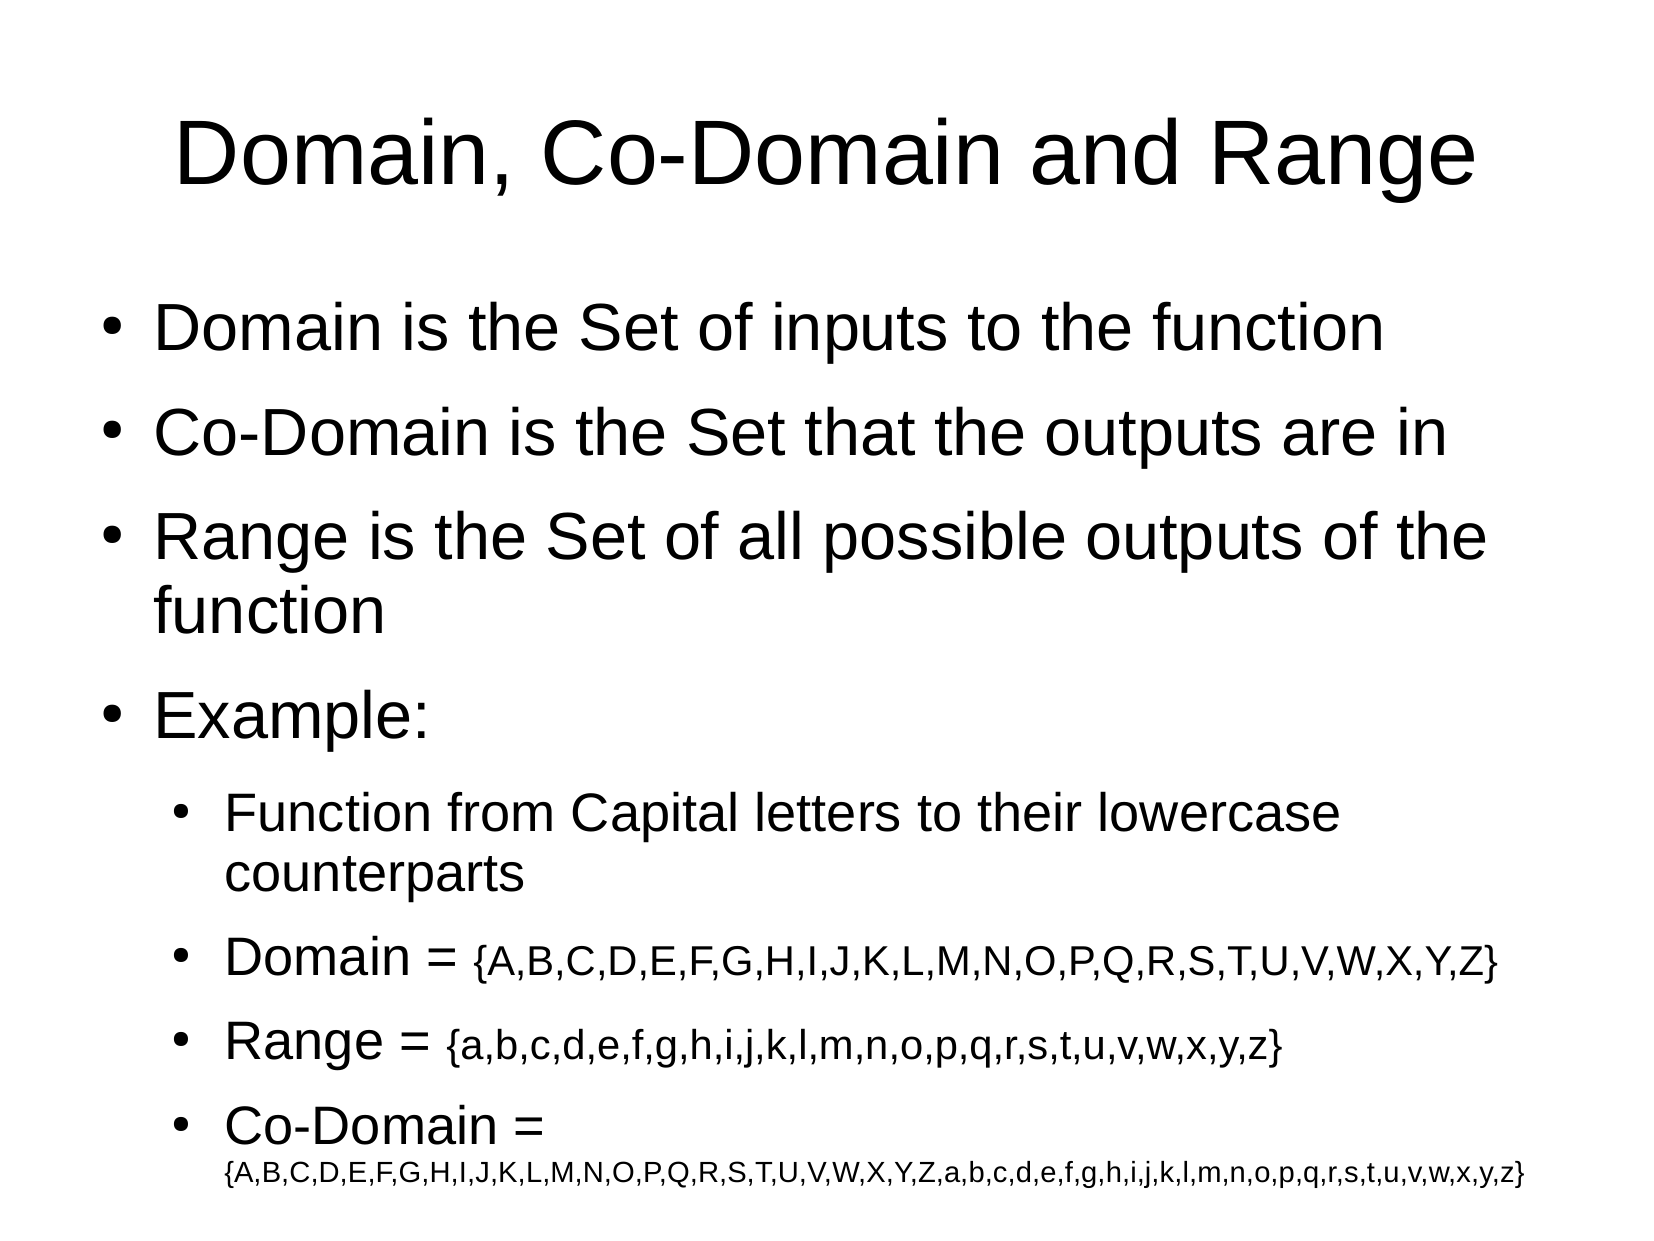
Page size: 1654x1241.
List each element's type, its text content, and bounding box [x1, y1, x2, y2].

title Domain, Co-Domain and Range [82, 49, 1571, 257]
list Domain is the Set of inputs to the function Co-Domain is the Set that the outputs are in Range is the Set of all possible outputs of the function Example: Function from Capital letters to their lowercase counterparts Domain = {A,B,C,D,E,F,G,H,I,J,K,L,M,N,O,P,Q,R,S,T,U,V,W,X,Y,Z} Range = {a,b,c,d,e,f,g,h,i,j,k,l,m,n,o,p,q,r,s,t,u,v,w,x,y,z} Co-Domain = {A,B,C,D,E,F,G,H,I,J,K,L,M,N,O,P,Q,R,S,T,U,V,W,X,Y,Z,a,b,c,d,e,f,g,h,i,j,k,l,m,n,o,p,q,r,s,t,u,v,w,x,y,z} [82, 290, 1571, 1189]
